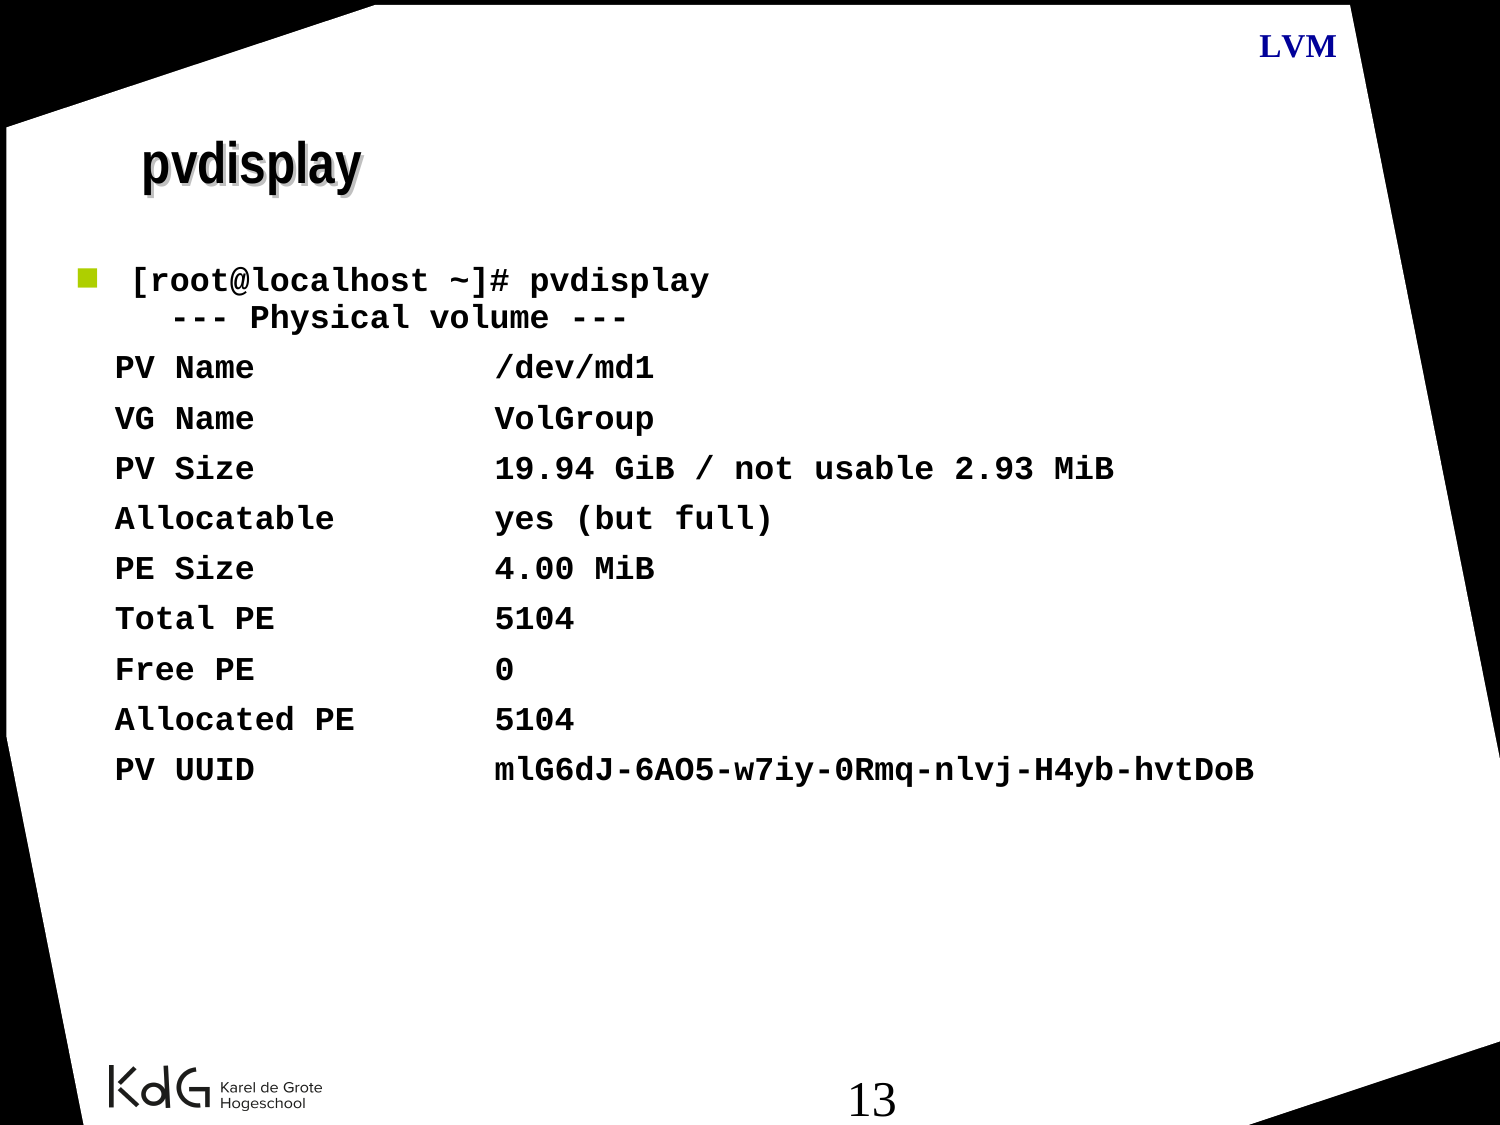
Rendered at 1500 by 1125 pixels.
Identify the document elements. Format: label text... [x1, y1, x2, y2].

list [root@localhost ~]# pvdisplay --- Physical volume --- PV Name /dev/md1 VG Name VolGroup PV Size 19.94 GiB / not usable 2.93 MiB Allocatable yes (but full) PE Size 4.00 MiB Total PE 5104 Free PE 0 Allocated PE 5104 PV UUID mlG6dJ-6AO5-w7iy-0Rmq-nlvj-H4yb-hvtDoB [75, 263, 1425, 1006]
title pvdisplay [141, 72, 1447, 253]
picture [109, 1065, 322, 1111]
